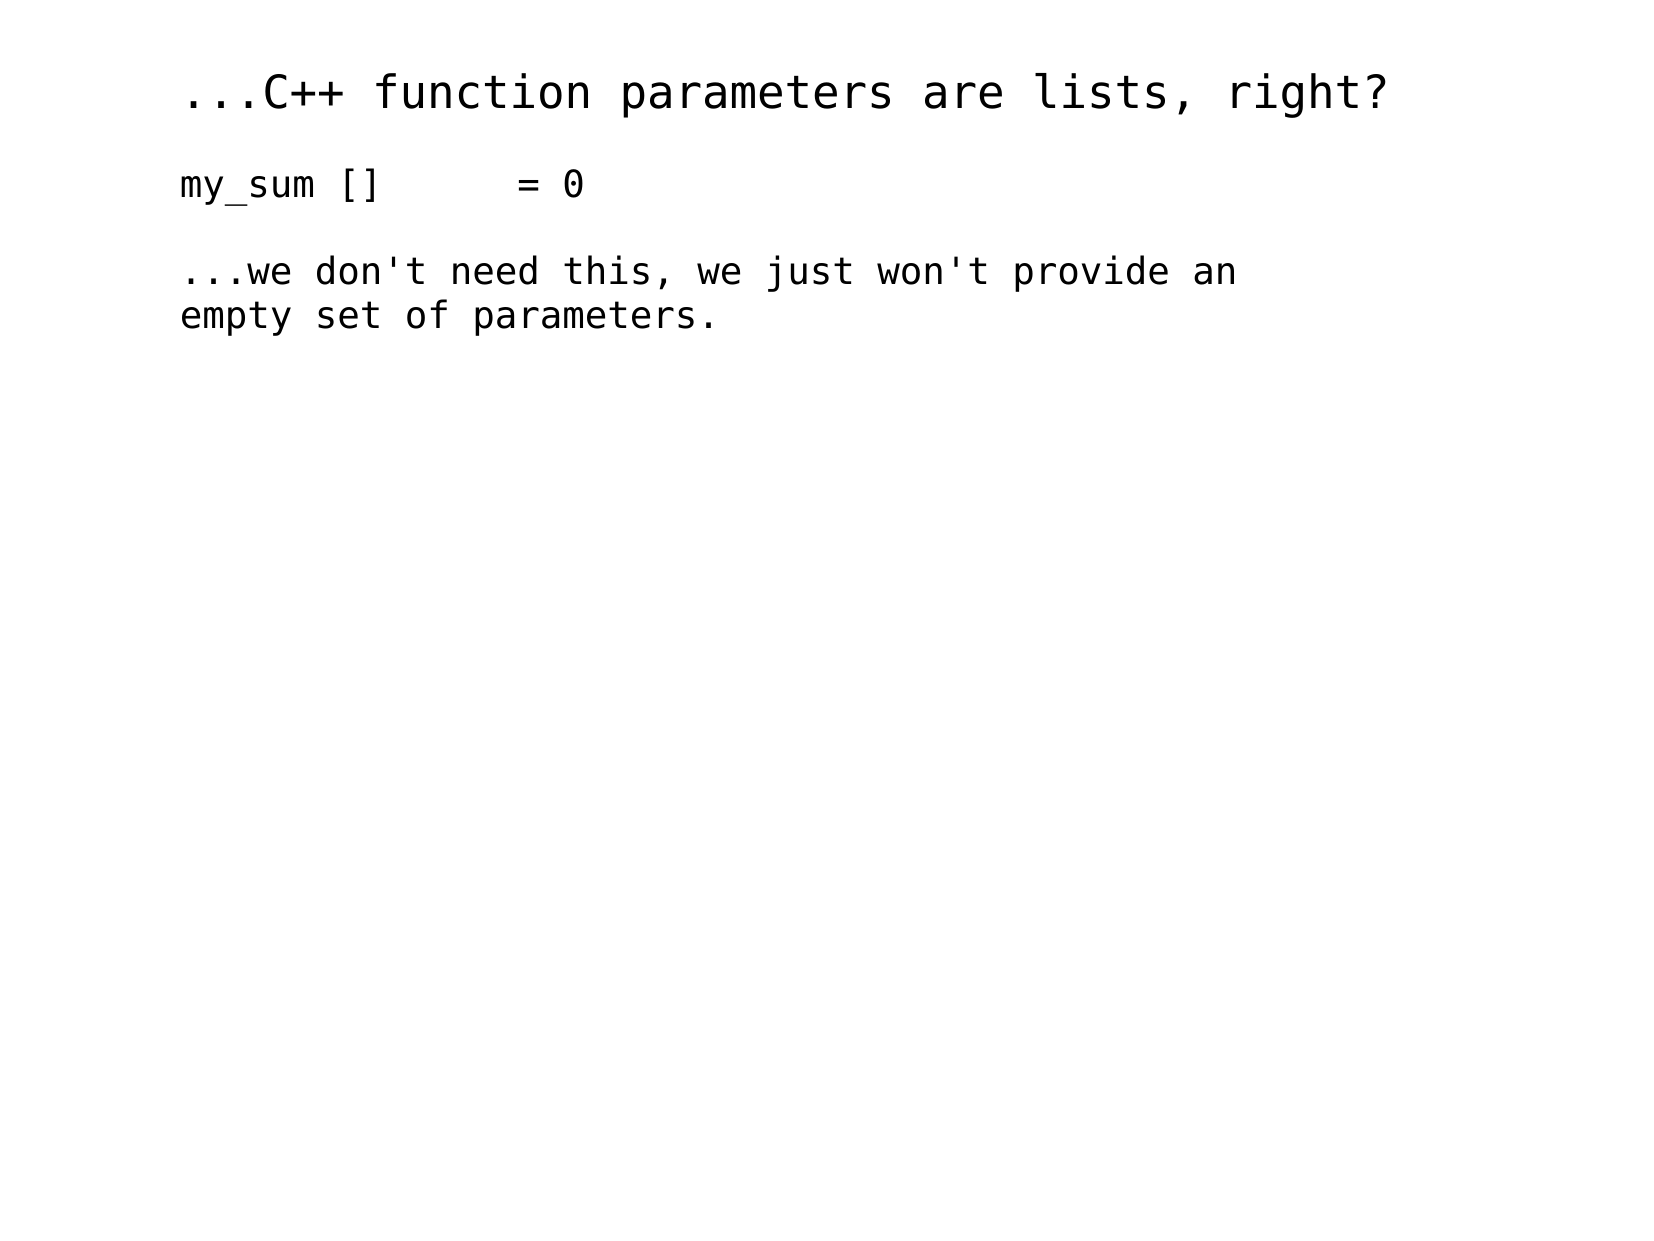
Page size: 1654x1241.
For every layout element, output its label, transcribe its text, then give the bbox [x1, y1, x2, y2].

text_box ...C++ function parameters are lists, right? my_sum [] = 0 ...we don't need this, we just won't provide an empty set of parameters. [165, 58, 1405, 677]
